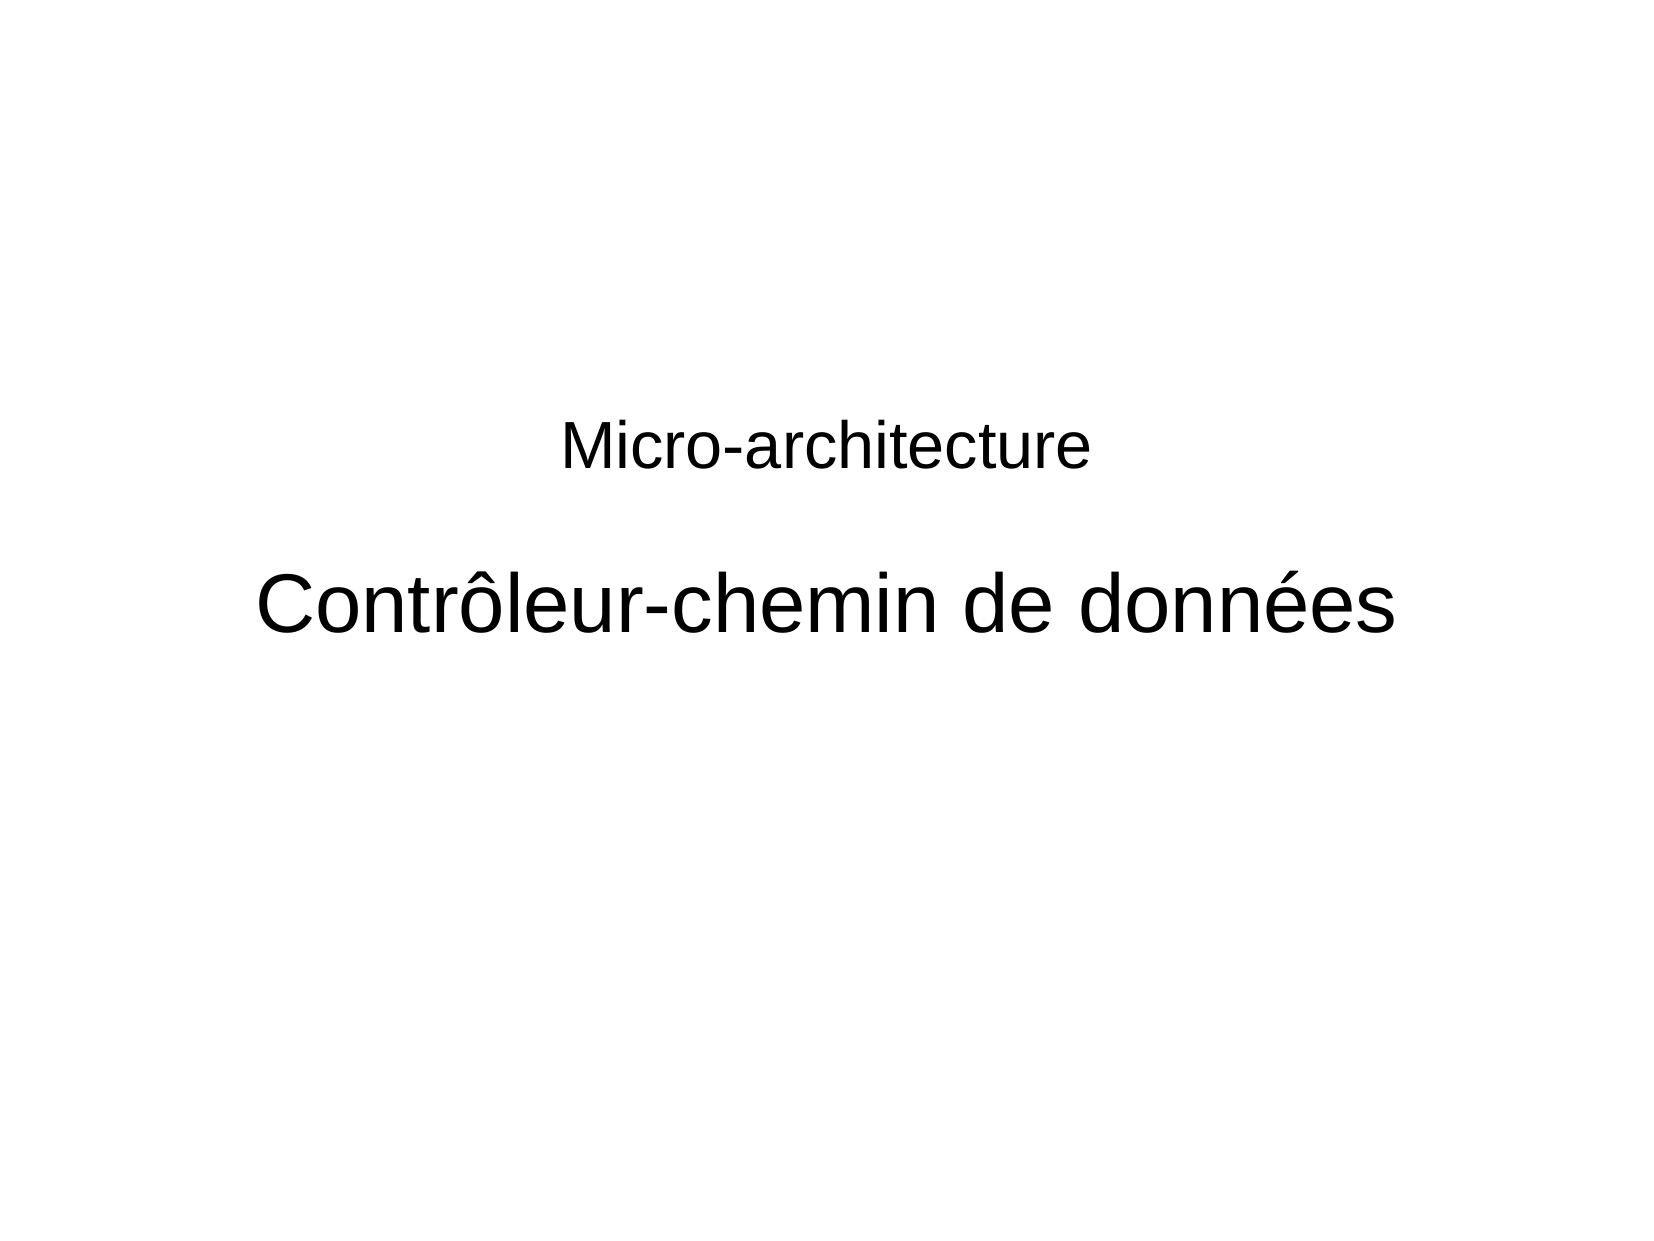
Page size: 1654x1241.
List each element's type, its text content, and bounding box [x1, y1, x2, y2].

subtitle Micro-architecture Contrôleur-chemin de données [82, 49, 1571, 1010]
